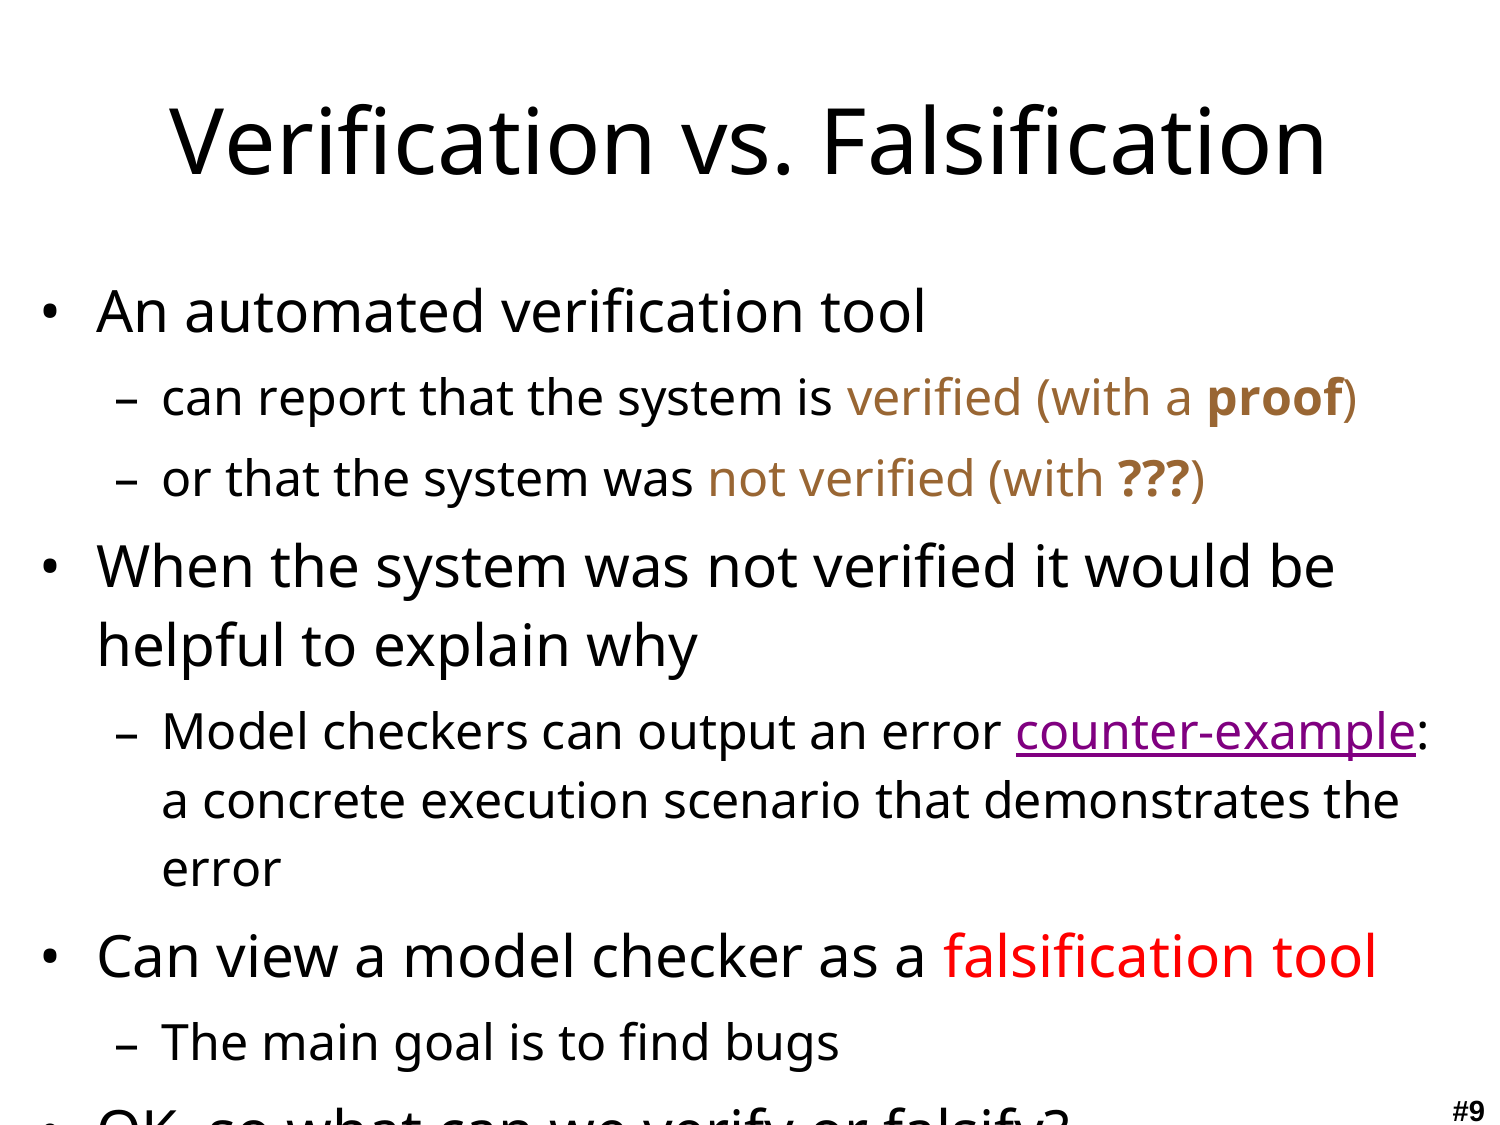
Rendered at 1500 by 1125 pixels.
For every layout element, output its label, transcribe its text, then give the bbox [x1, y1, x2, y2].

title Verification vs. Falsification [24, 45, 1476, 233]
list An automated verification tool can report that the system is verified (with a proof) or that the system was not verified (with ???) When the system was not verified it would be helpful to explain why Model checkers can output an error counter-example: a concrete execution scenario that demonstrates the error Can view a model checker as a falsification tool The main goal is to find bugs OK, so what can we verify or falsify? [24, 262, 1476, 1101]
